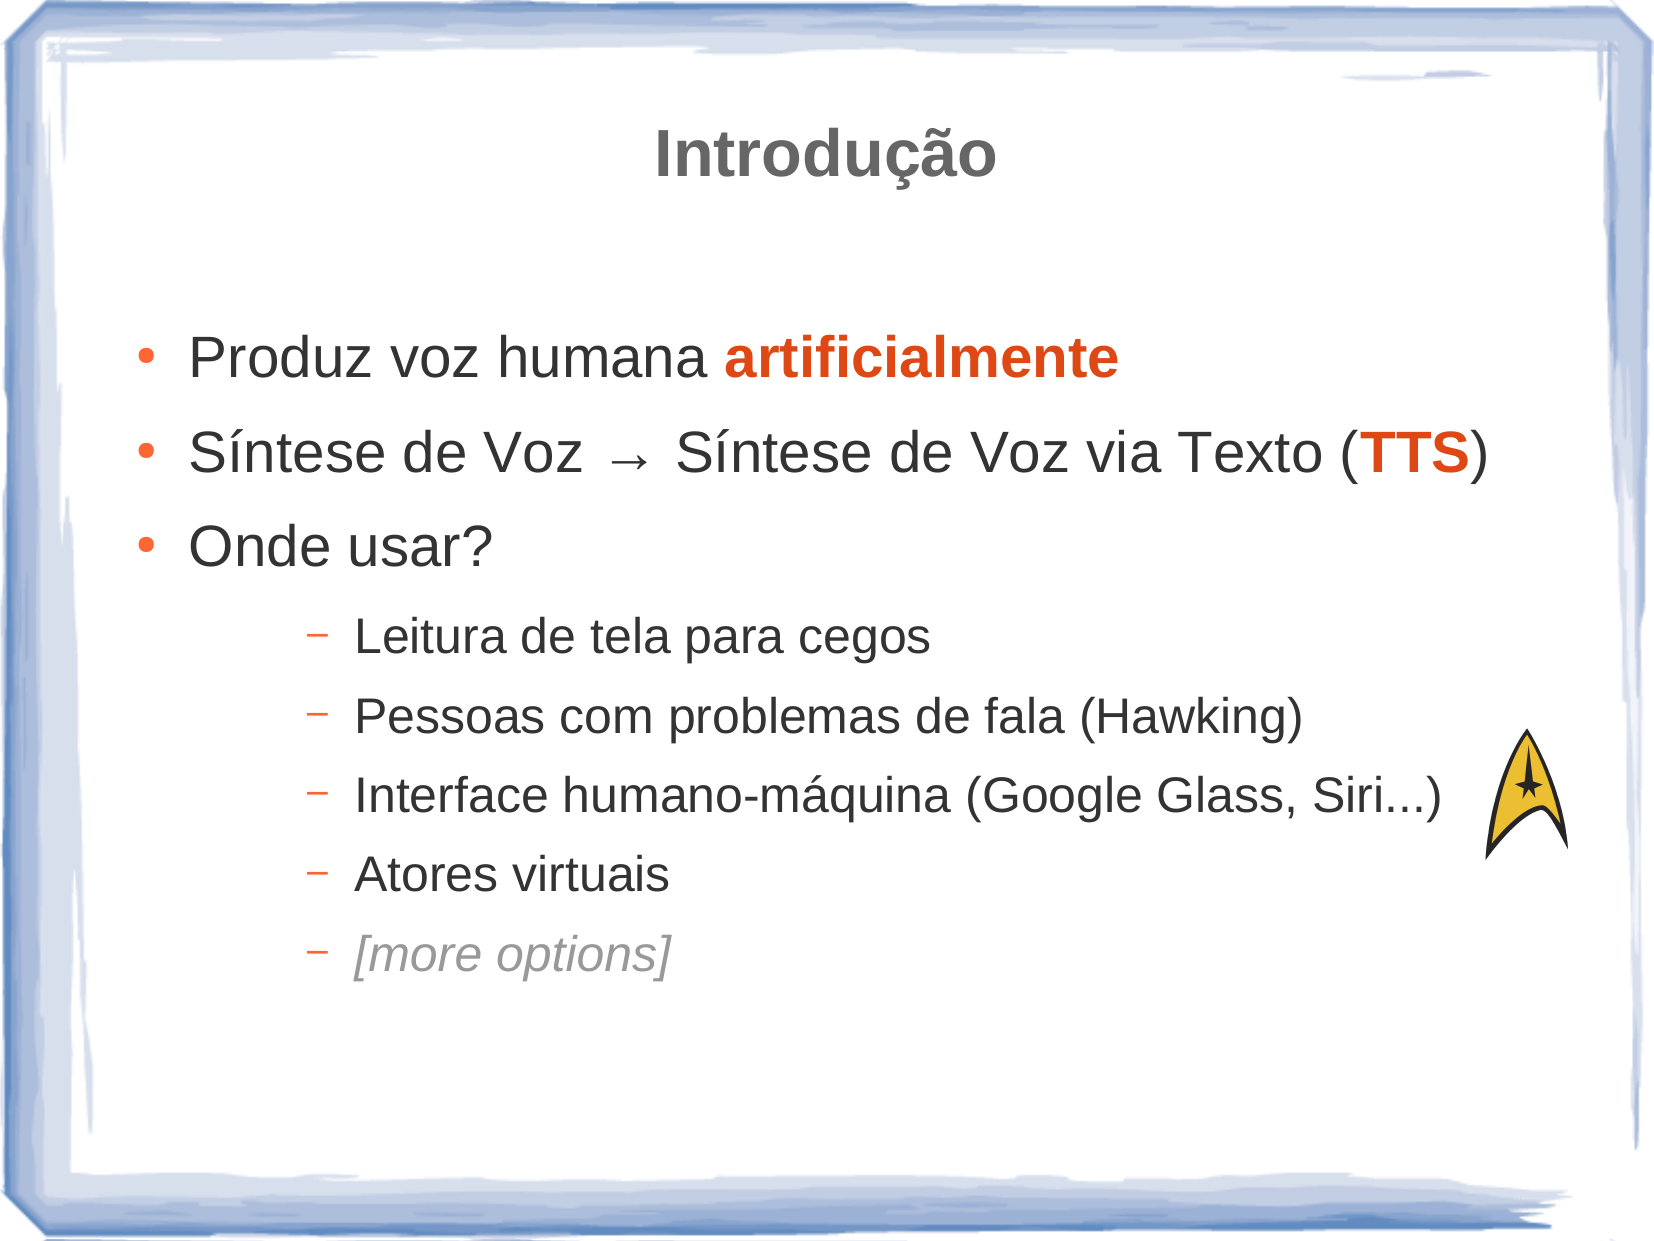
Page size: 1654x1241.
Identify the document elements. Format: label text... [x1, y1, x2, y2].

list Produz voz humana artificialmente Síntese de Voz → Síntese de Voz via Texto (TTS) Onde usar? Leitura de tela para cegos Pessoas com problemas de fala (Hawking) Interface humano-máquina (Google Glass, Siri...) Atores virtuais [more options] [118, 324, 1571, 1045]
title Introdução [82, 49, 1571, 257]
picture [0, 0, 1654, 1241]
